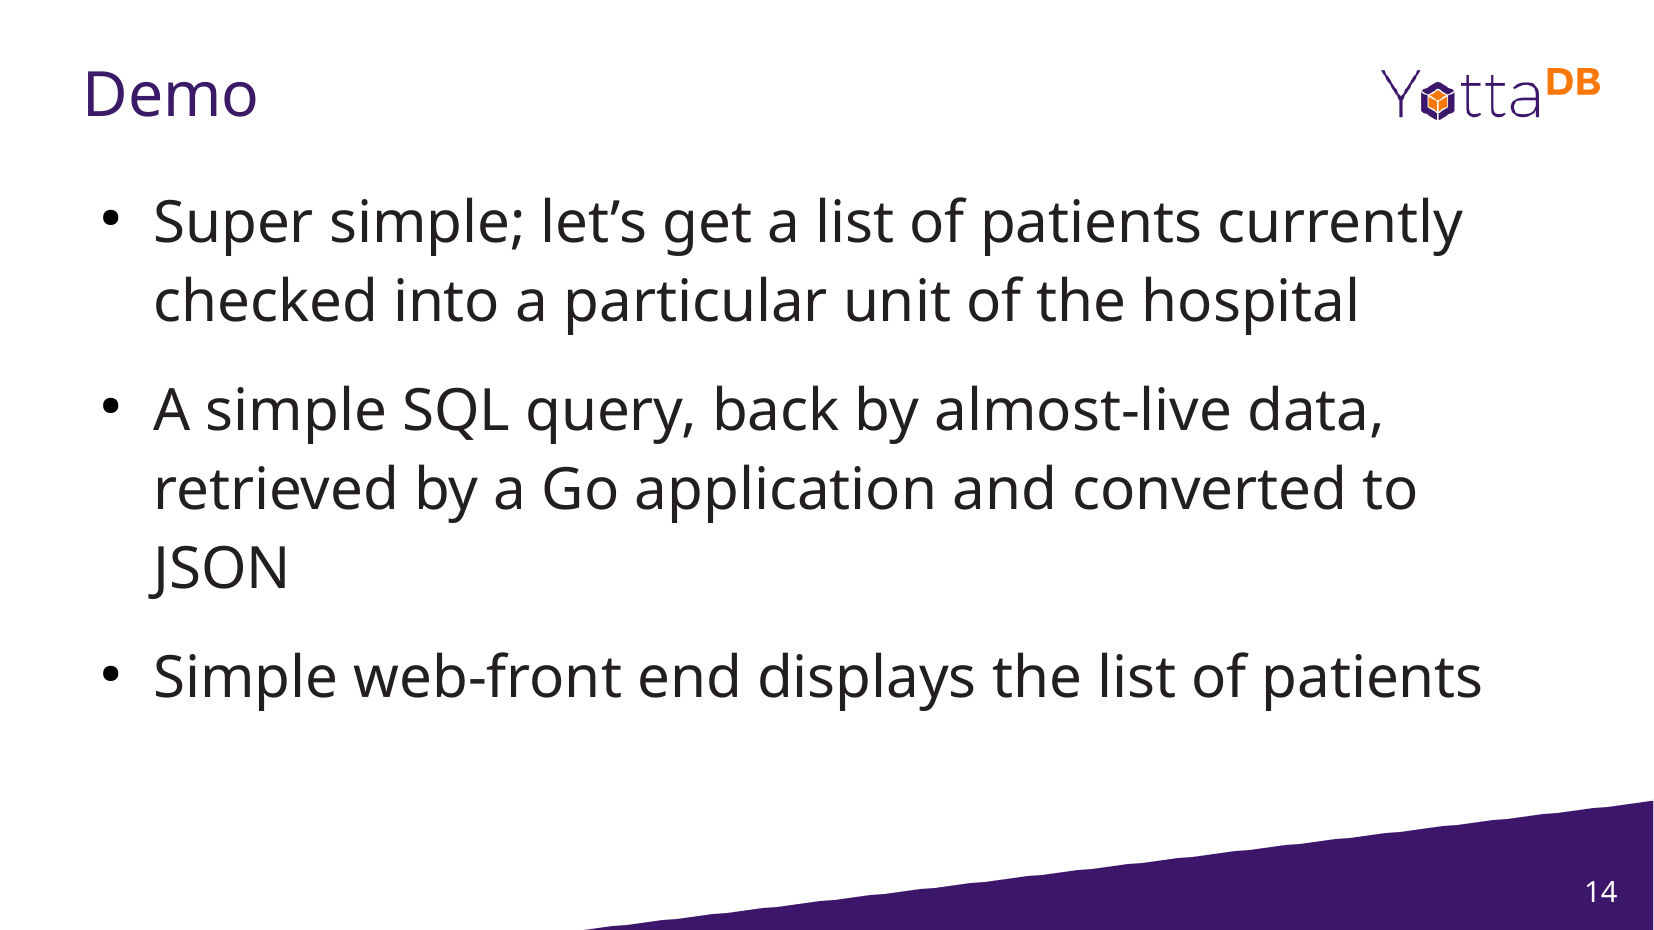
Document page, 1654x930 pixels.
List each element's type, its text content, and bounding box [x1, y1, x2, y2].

picture [0, 0, 1654, 930]
list Super simple; let’s get a list of patients currently checked into a particular unit of the hospital A simple SQL query, back by almost-live data, retrieved by a Go application and converted to JSON Simple web-front end displays the list of patients [82, 179, 1571, 795]
title Demo [82, 18, 976, 166]
